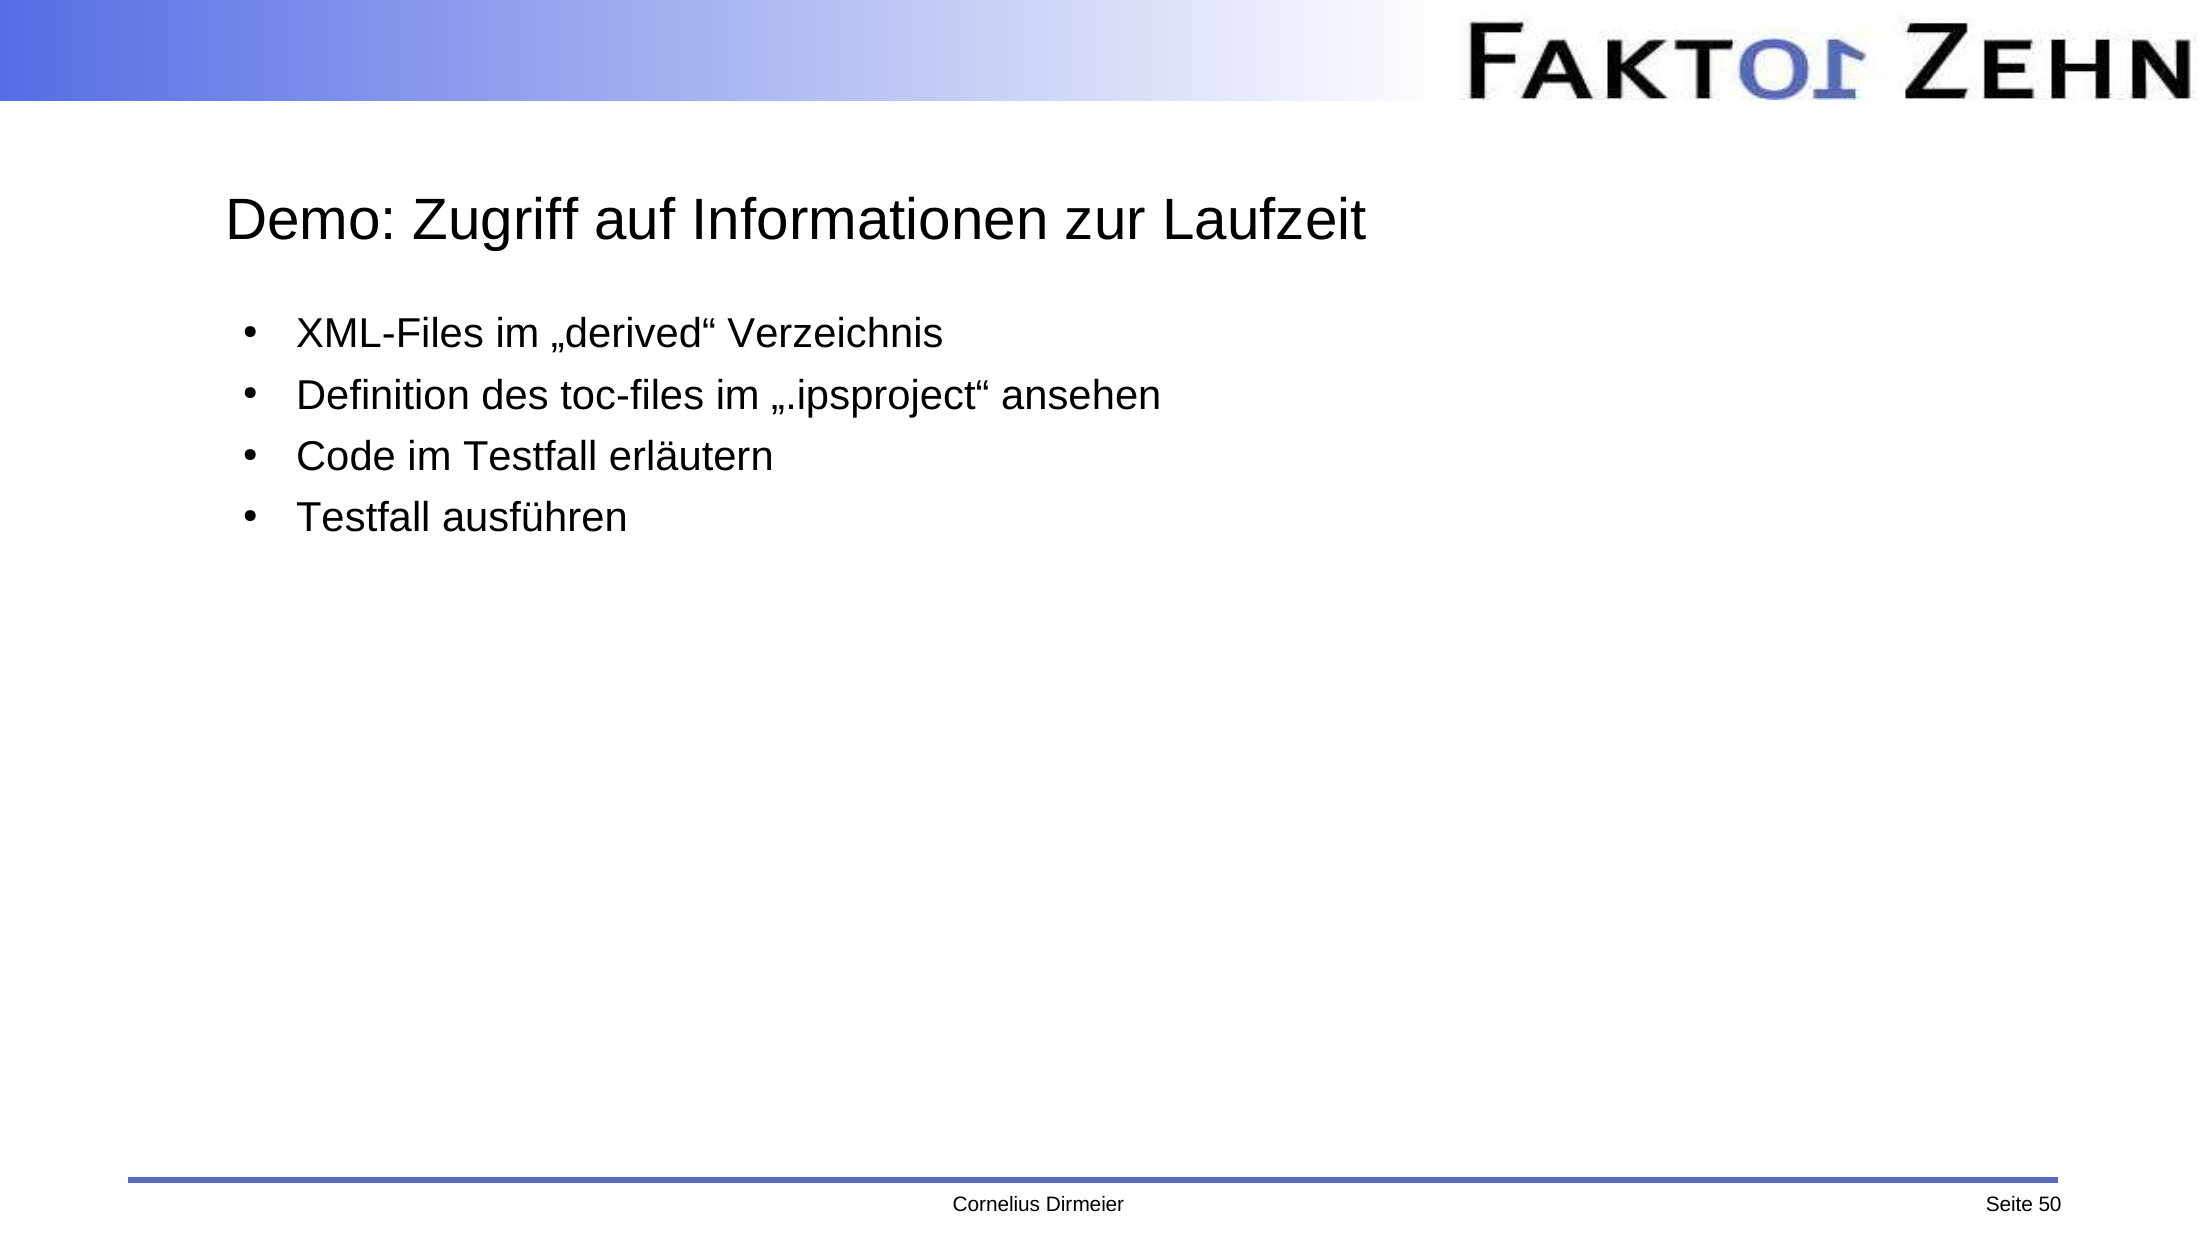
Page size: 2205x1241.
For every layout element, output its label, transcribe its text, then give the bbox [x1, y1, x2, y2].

title Demo: Zugriff auf Informationen zur Laufzeit [225, 142, 1981, 296]
list XML-Files im „derived“ Verzeichnis Definition des toc-files im „.ipsproject“ ansehen Code im Testfall erläutern Testfall ausführen [225, 310, 1981, 1078]
picture [1460, 7, 2202, 100]
